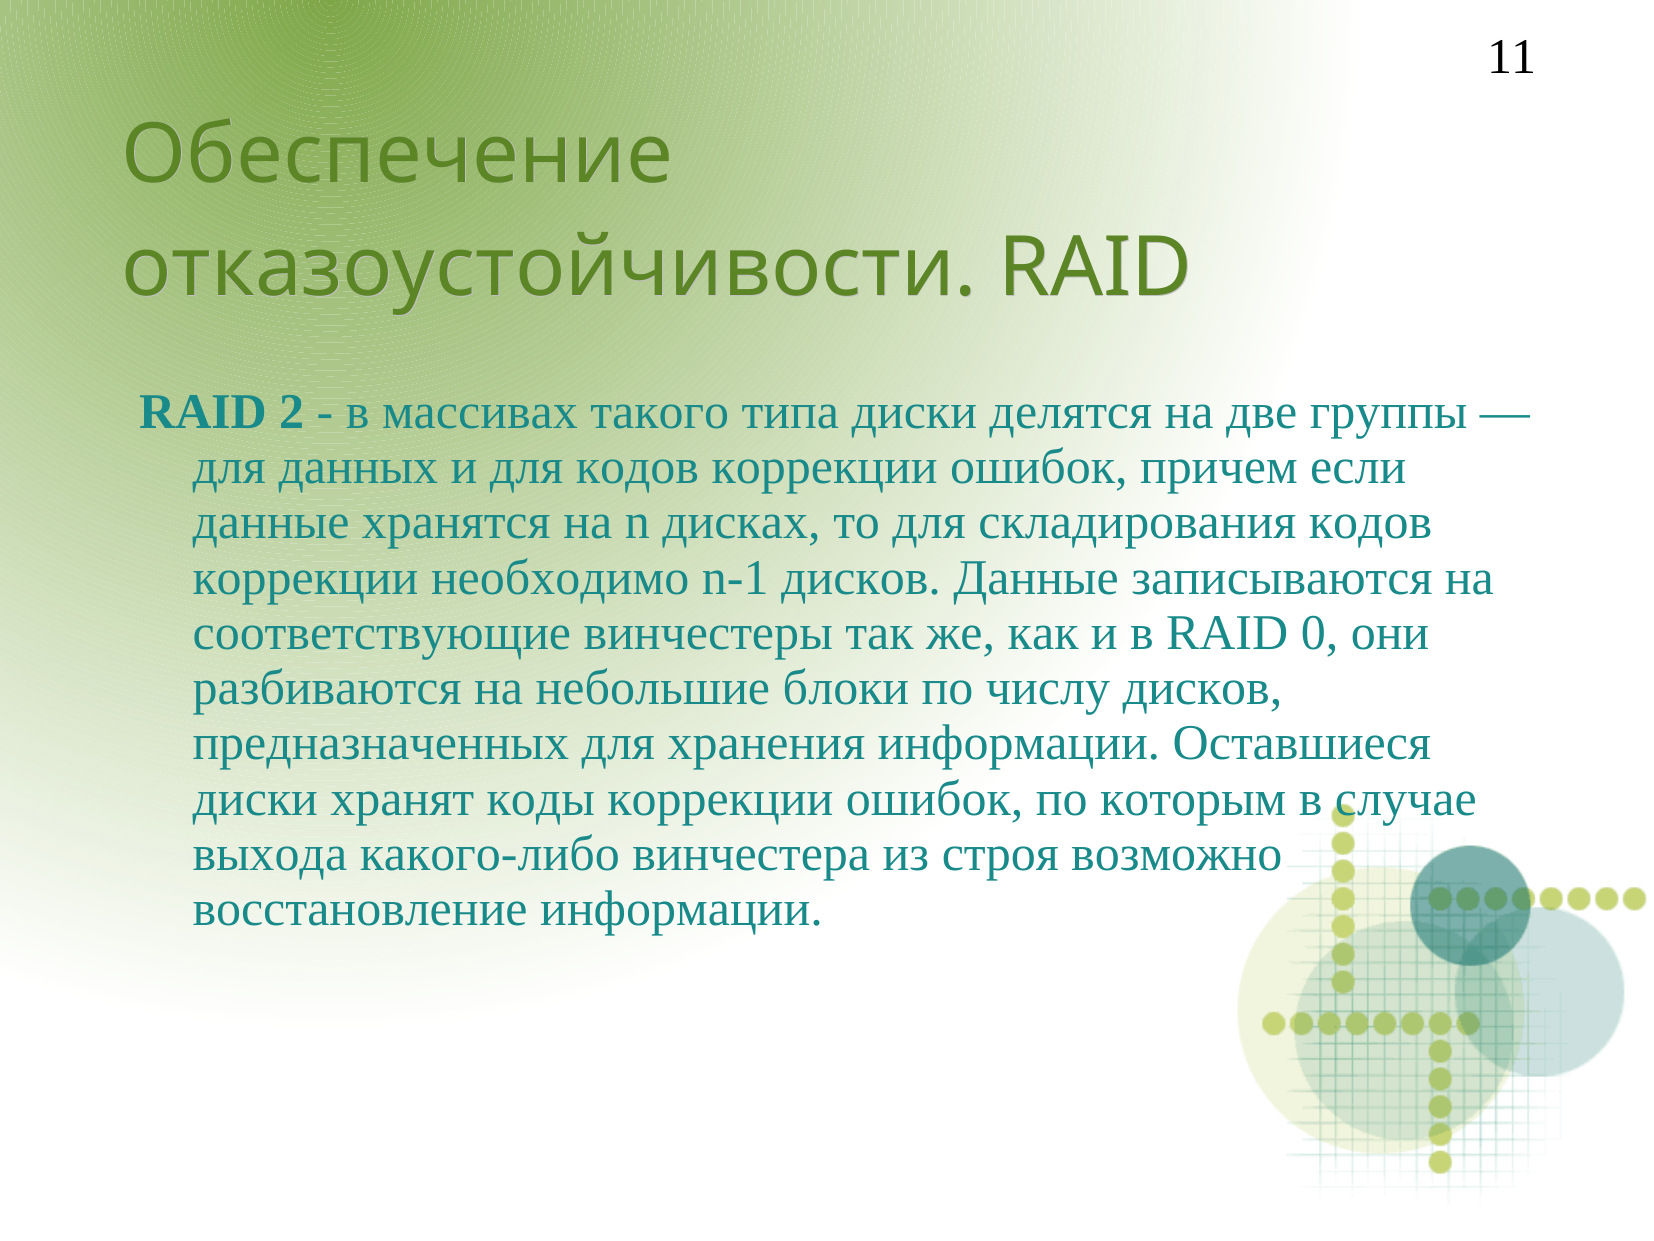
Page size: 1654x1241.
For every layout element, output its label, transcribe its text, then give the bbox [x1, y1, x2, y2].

title Обеспечение отказоустойчивости. RAID [121, 102, 1534, 311]
list RAID 2 - в массивах такого типа диски делятся на две группы — для данных и для кодов коррекции ошибок, причем если данные хранятся на n дисках, то для складирования кодов коррекции необходимо n-1 дисков. Данные записываются на соответствующие винчестеры так же, как и в RAID 0, они разбиваются на небольшие блоки по числу дисков, предназначенных для хранения информации. Оставшиеся диски хранят коды коррекции ошибок, по которым в случае выхода какого-либо винчестера из строя возможно восстановление информации. [121, 383, 1536, 1166]
text_box <номер> [1498, 29, 1654, 89]
picture [1224, 792, 1654, 1211]
